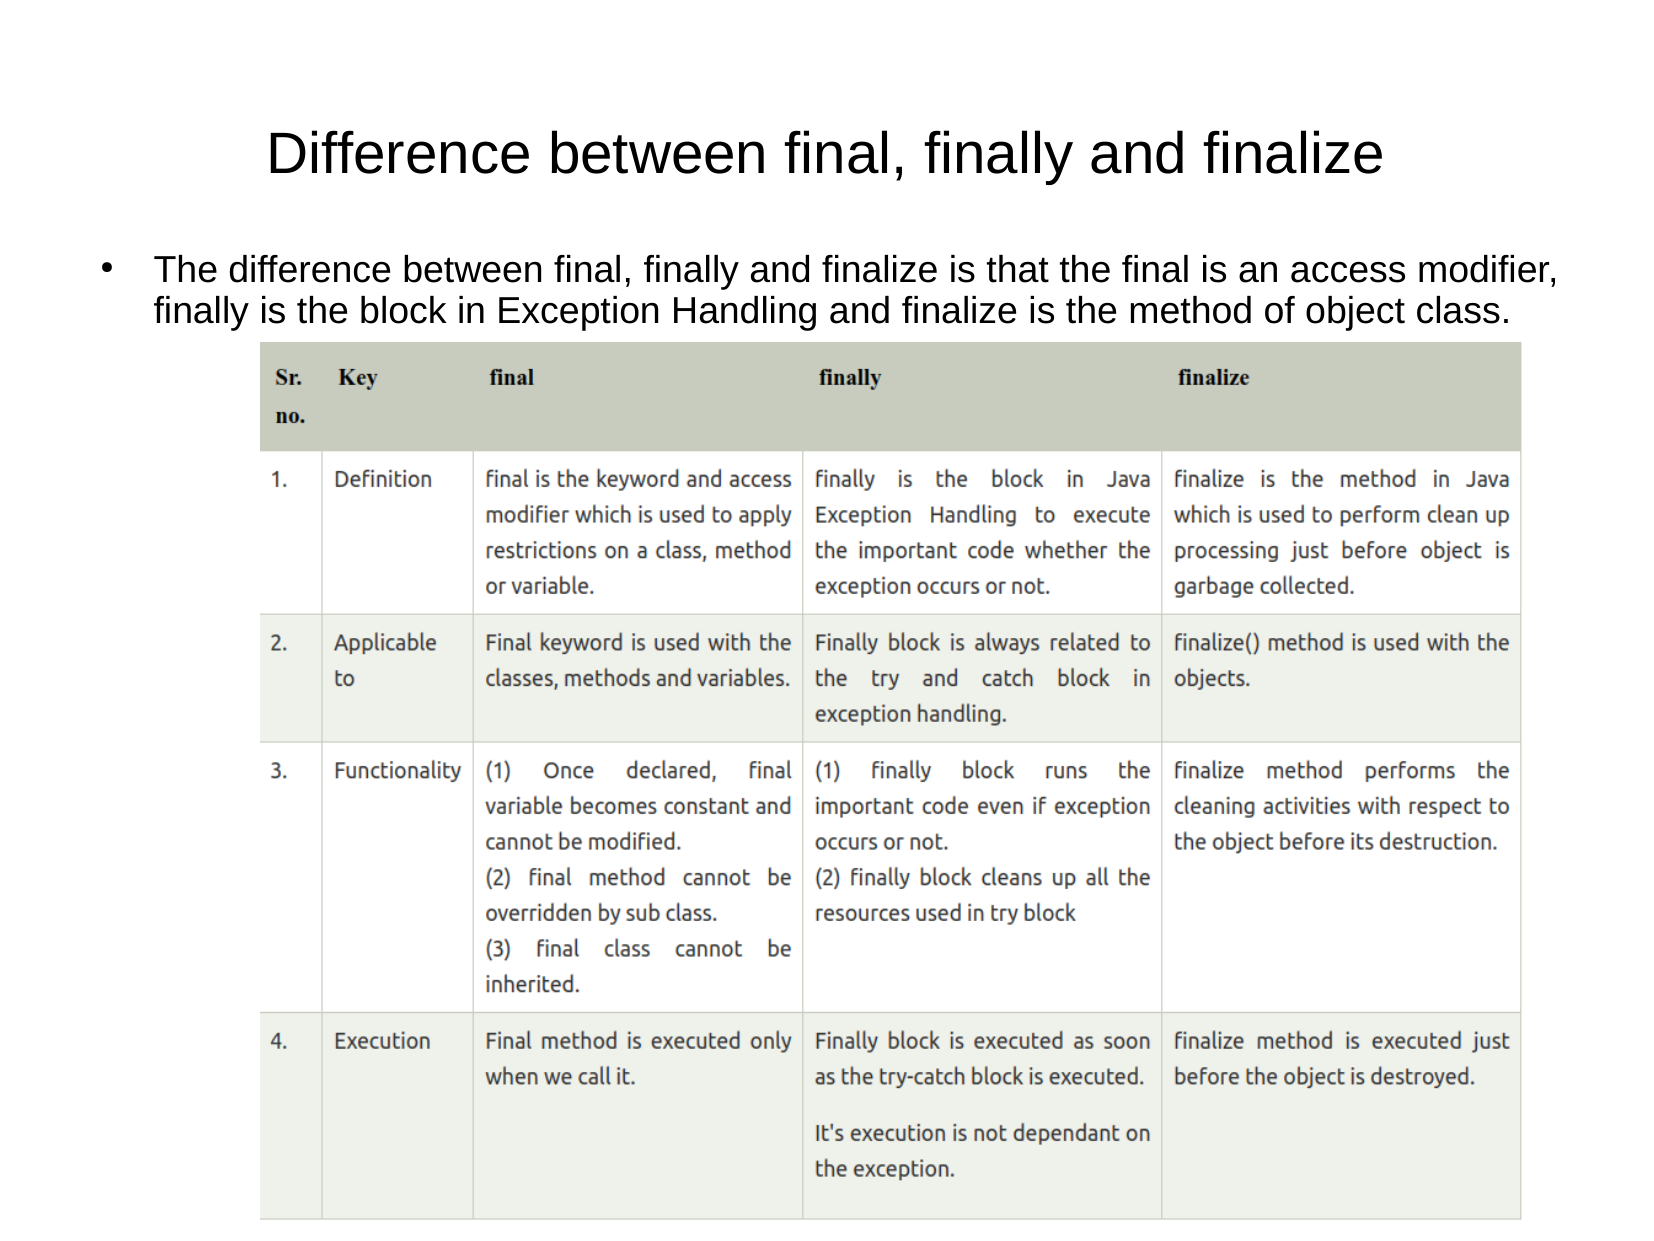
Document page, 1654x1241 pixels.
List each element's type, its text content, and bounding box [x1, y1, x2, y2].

title Difference between final, finally and finalize [82, 49, 1571, 248]
list The difference between final, finally and finalize is that the final is an access modifier, finally is the block in Exception Handling and finalize is the method of object class. [82, 248, 1619, 1104]
picture [260, 342, 1524, 1221]
